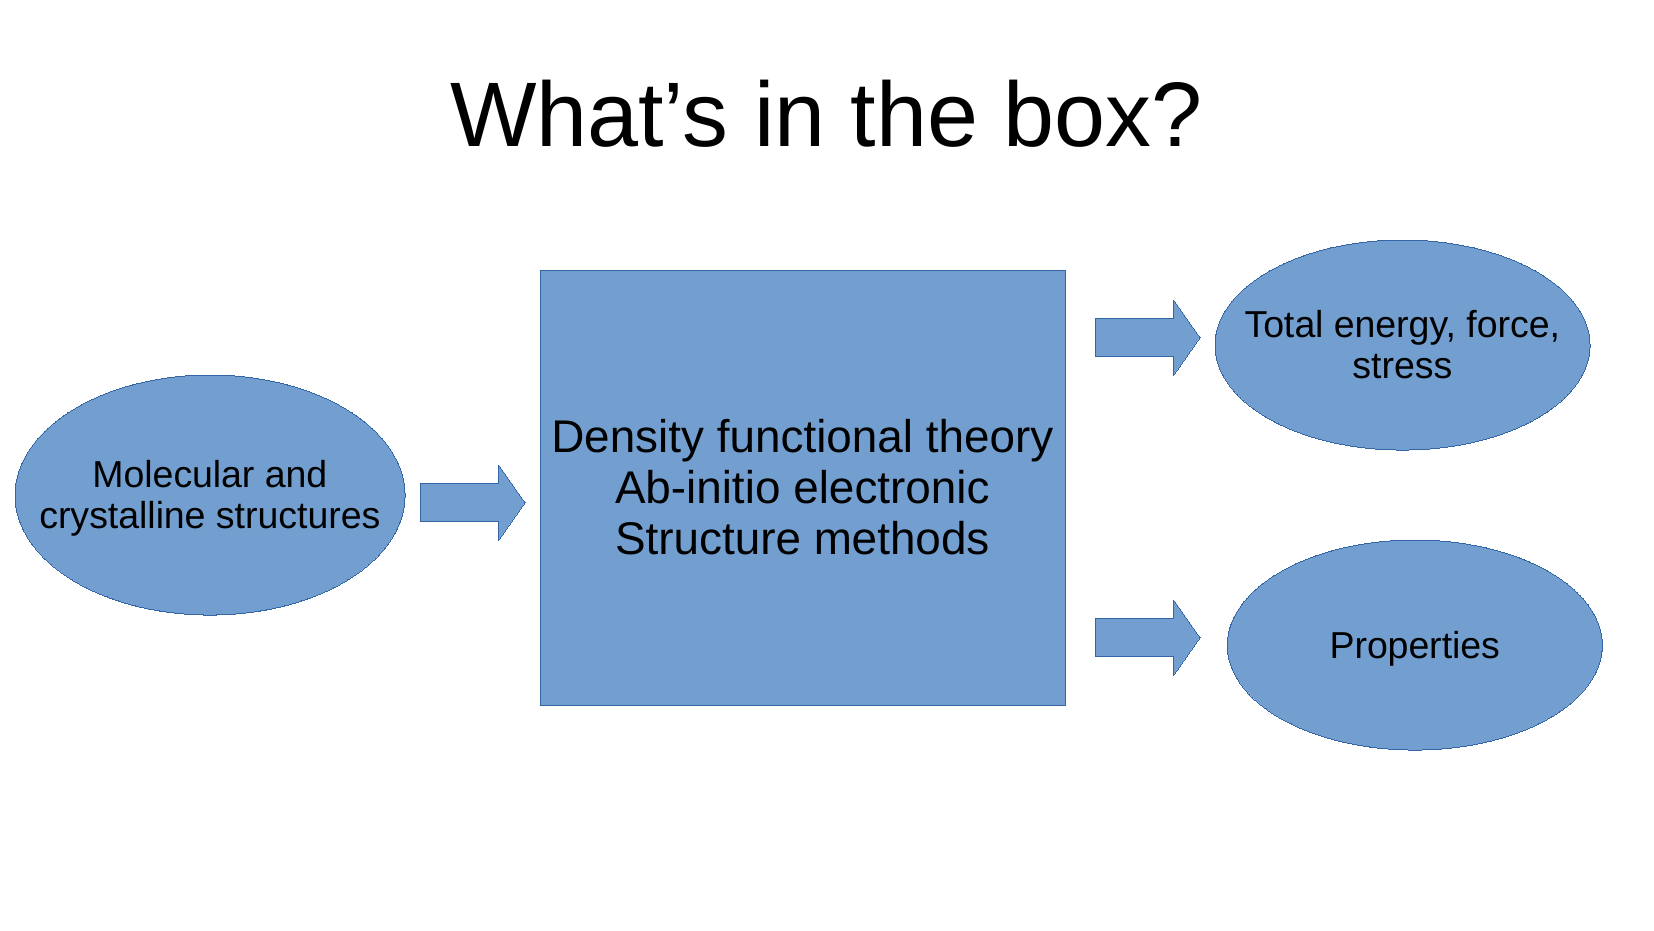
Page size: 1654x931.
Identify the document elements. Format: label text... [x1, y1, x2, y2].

text_box Properties [1227, 540, 1603, 751]
text_box Density functional theory Ab-initio electronic Structure methods [540, 270, 1066, 706]
text_box Total energy, force, stress [1215, 240, 1591, 451]
text_box [1095, 600, 1201, 676]
title What’s in the box? [82, 37, 1571, 193]
text_box Molecular and crystalline structures [15, 375, 406, 616]
text_box [420, 465, 526, 541]
text_box [1095, 300, 1201, 376]
